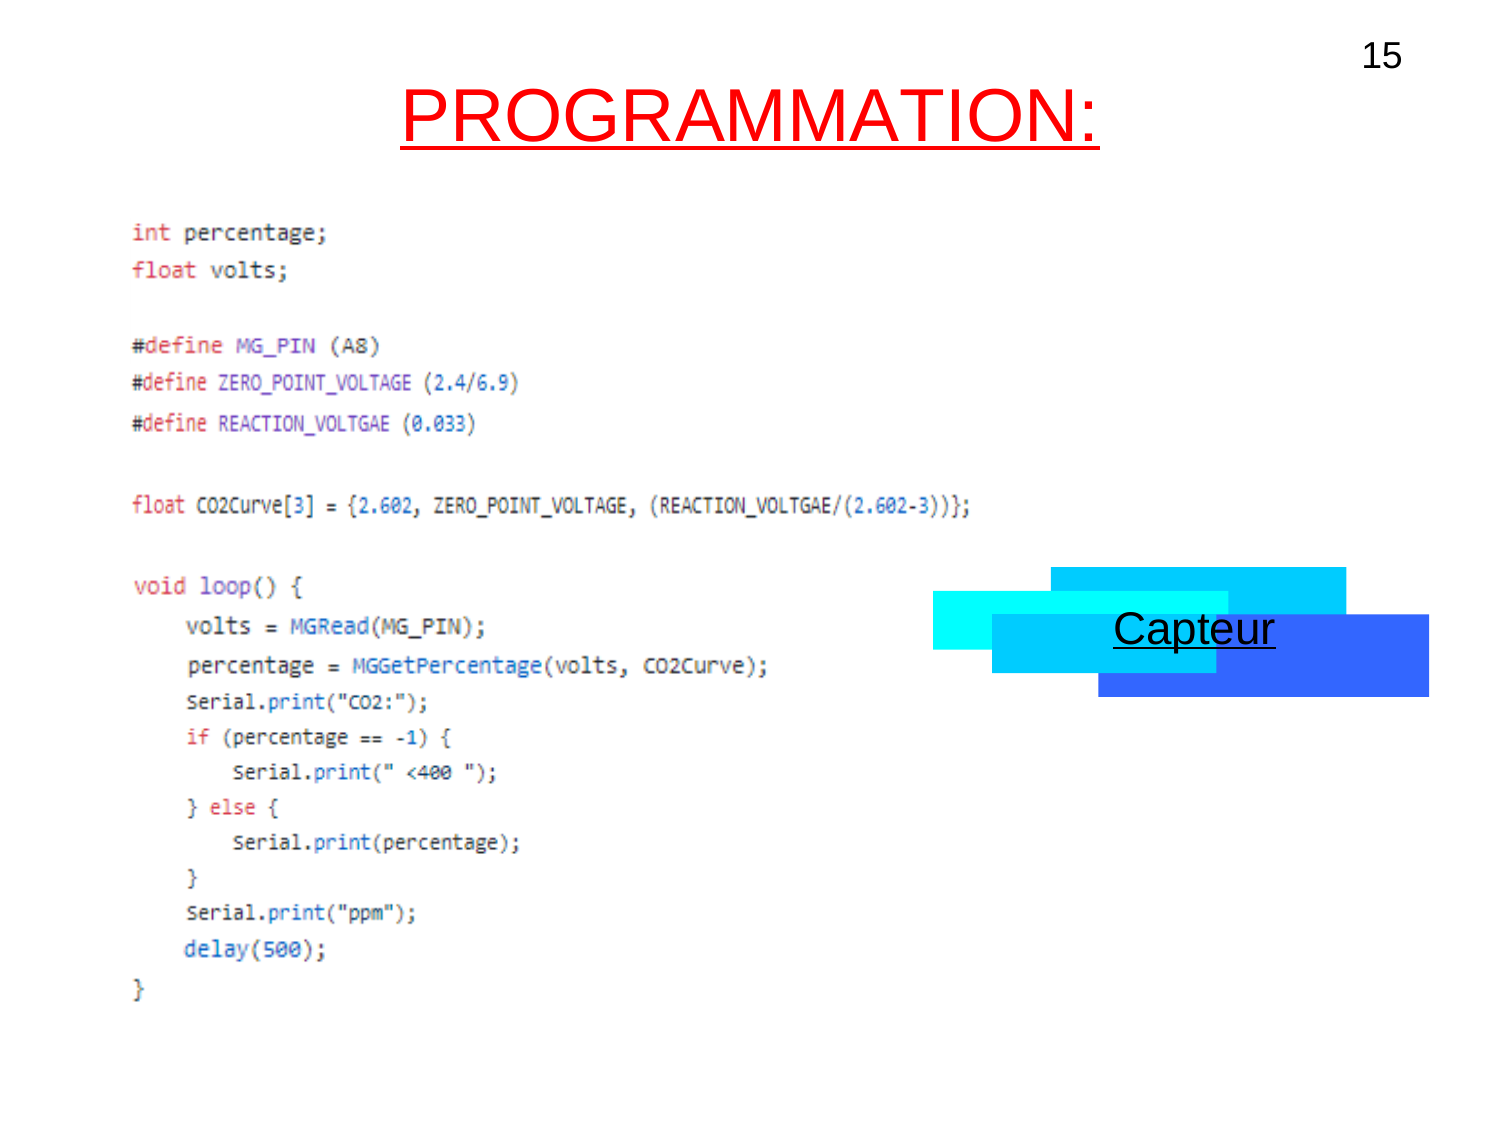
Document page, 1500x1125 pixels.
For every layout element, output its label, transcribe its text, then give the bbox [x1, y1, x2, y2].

picture [129, 218, 390, 364]
text_box PROGRAMMATION: [0, 58, 1500, 165]
picture [126, 366, 981, 532]
text_box [933, 567, 1430, 697]
text_box Capteur [1098, 590, 1323, 662]
text_box 15 [1346, 23, 1453, 84]
picture [129, 566, 770, 1015]
